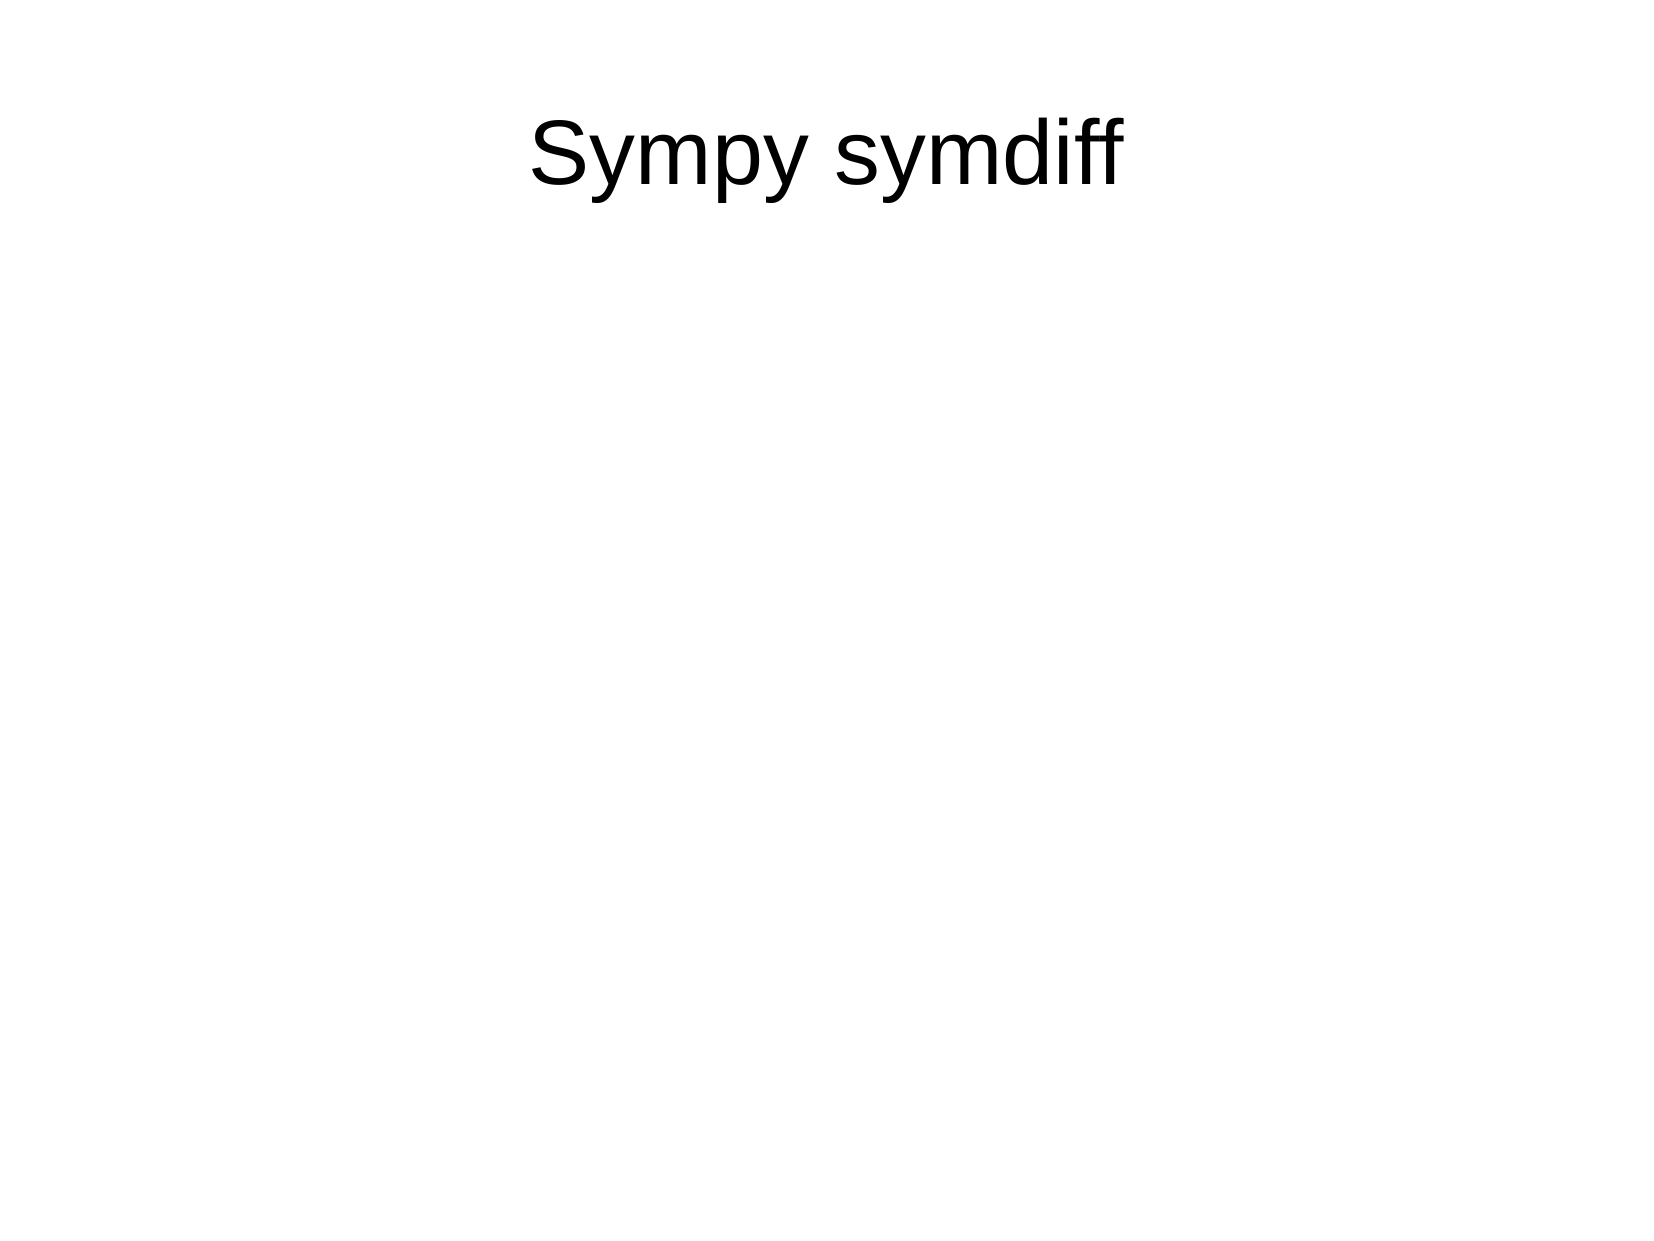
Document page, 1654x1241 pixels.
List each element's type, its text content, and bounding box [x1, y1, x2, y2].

title Sympy symdiff [82, 49, 1571, 257]
